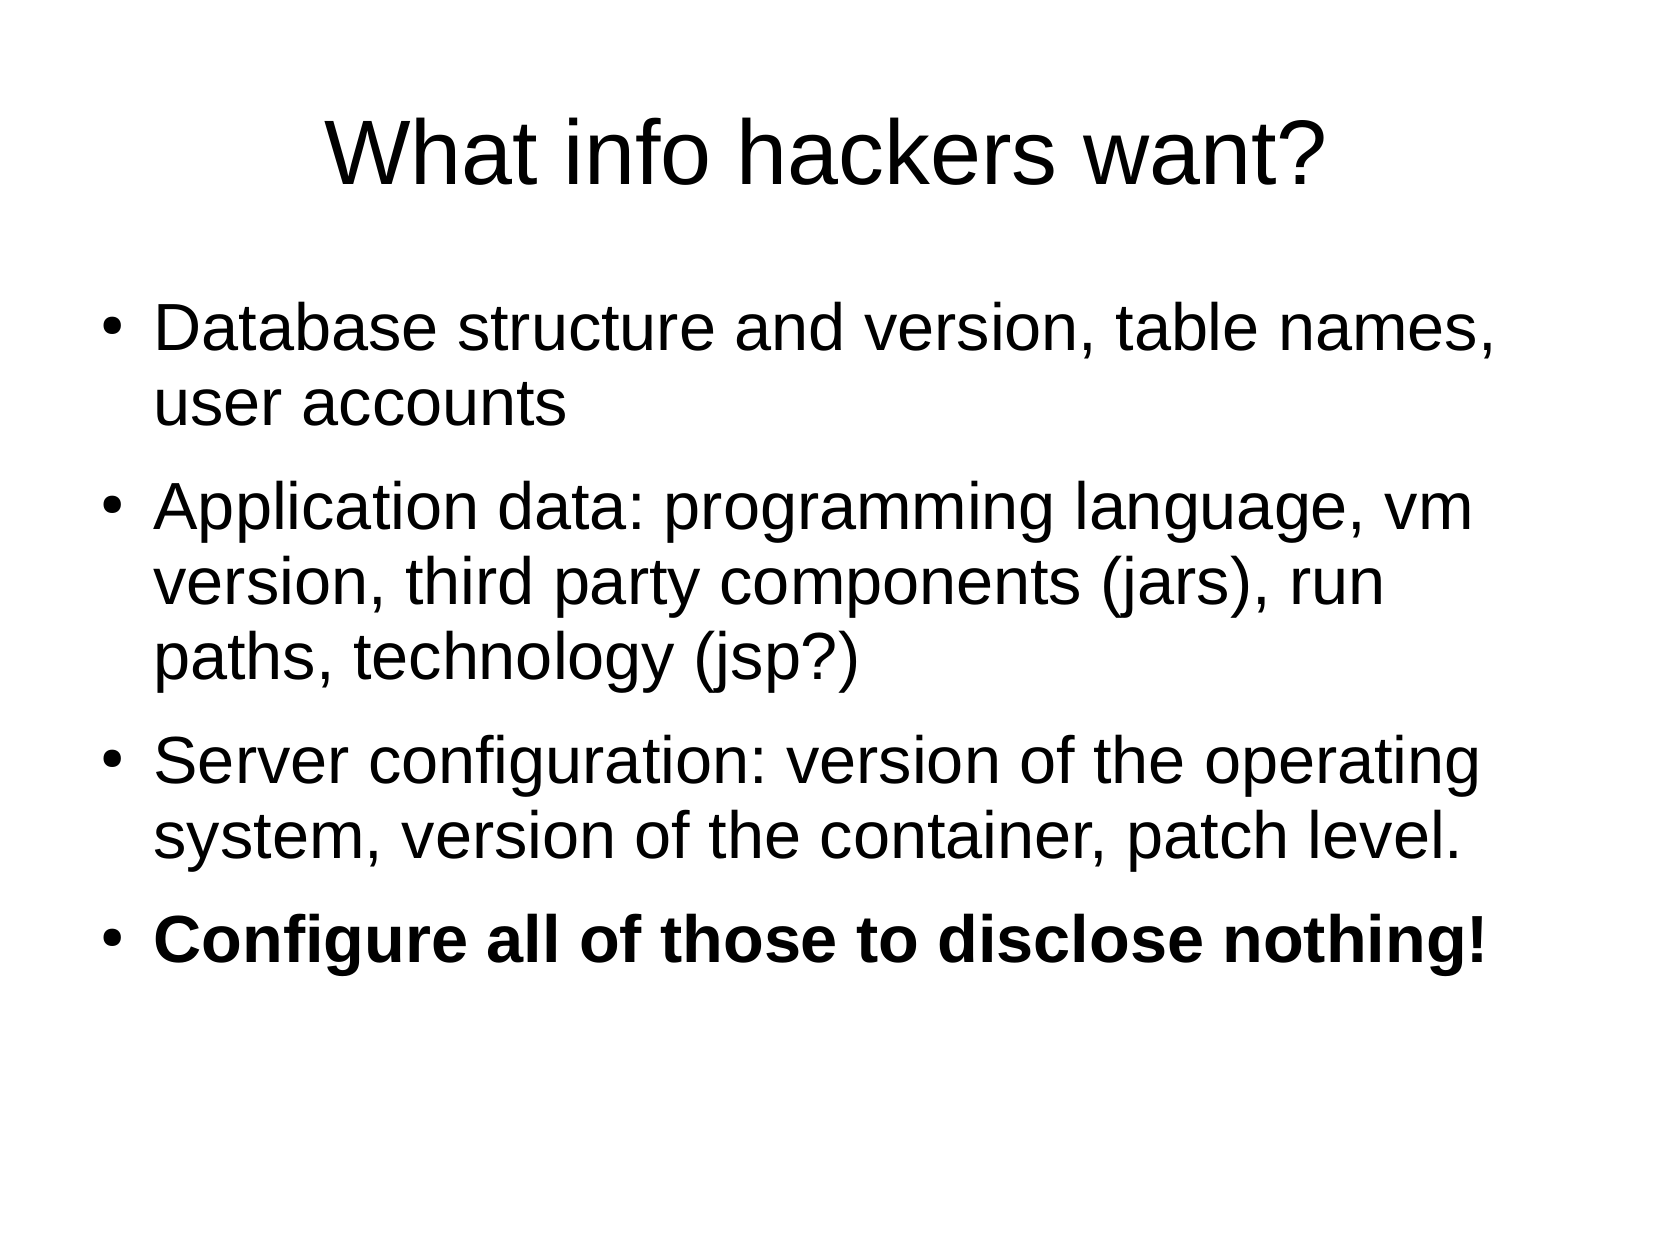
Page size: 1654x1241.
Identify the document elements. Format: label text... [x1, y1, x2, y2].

title What info hackers want? [82, 49, 1571, 257]
list Database structure and version, table names, user accounts Application data: programming language, vm version, third party components (jars), run paths, technology (jsp?) Server configuration: version of the operating system, version of the container, patch level. Configure all of those to disclose nothing! [82, 290, 1538, 1010]
